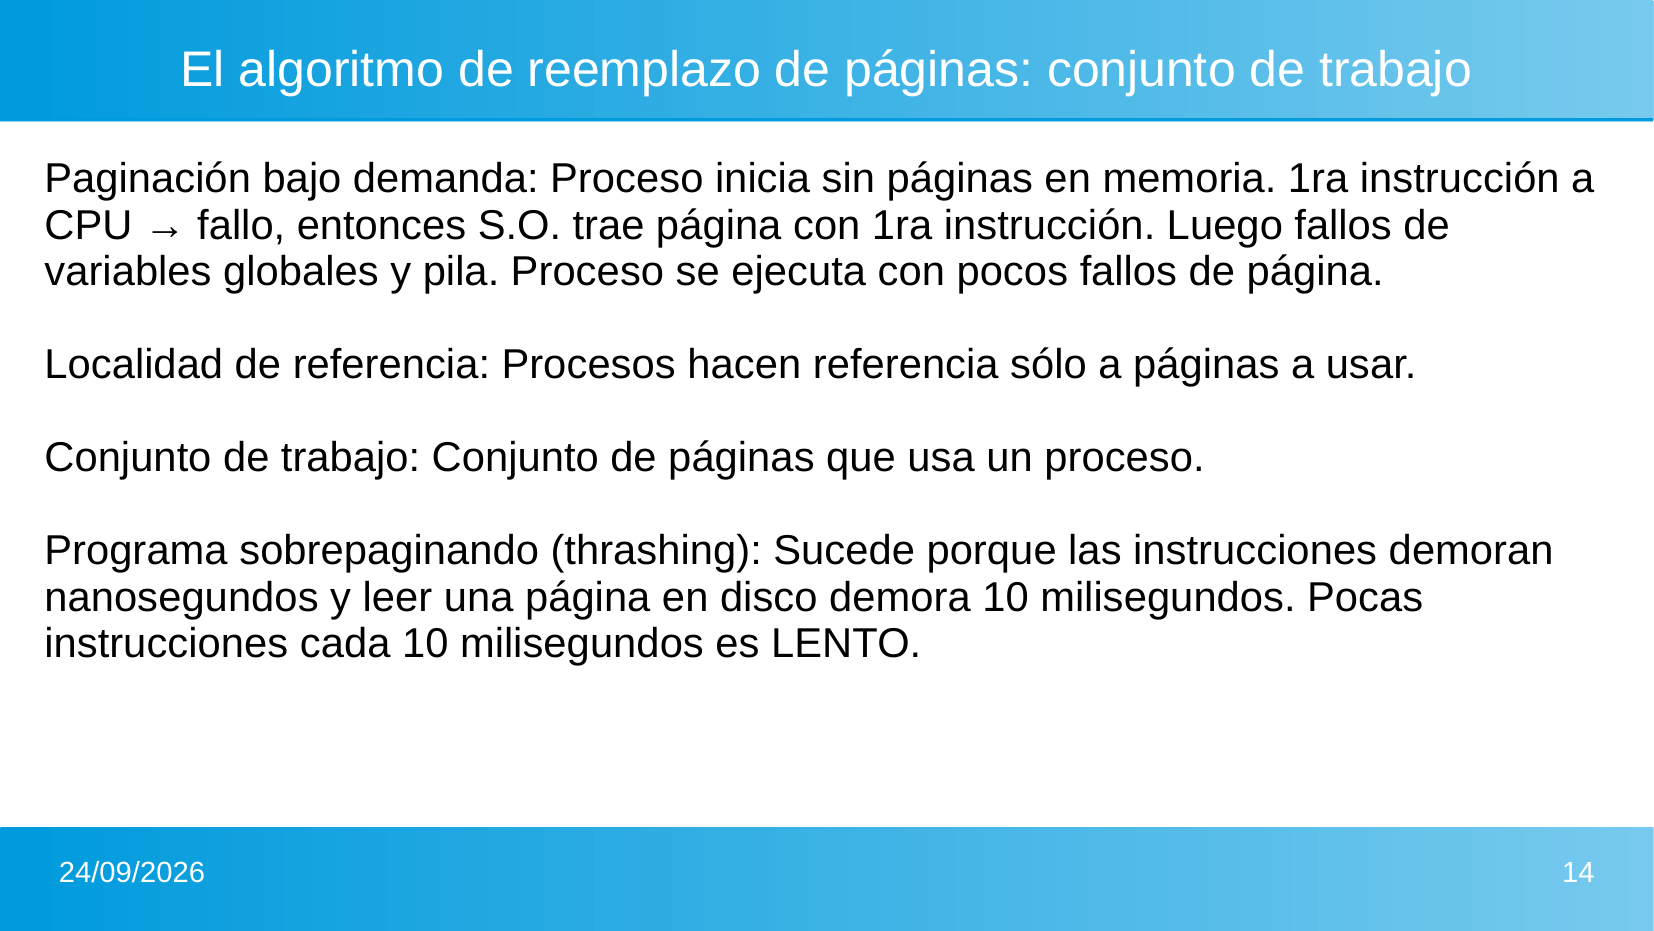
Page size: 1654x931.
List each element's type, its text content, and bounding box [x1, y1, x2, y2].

title El algoritmo de reemplazo de páginas: conjunto de trabajo [59, 29, 1595, 108]
text_box Paginación bajo demanda: Proceso inicia sin páginas en memoria. 1ra instrucción a CPU → fallo, entonces S.O. trae página con 1ra instrucción. Luego fallos de variables globales y pila. Proceso se ejecuta con pocos fallos de página. Localidad de referencia: Procesos hacen referencia sólo a páginas a usar. Conjunto de trabajo: Conjunto de páginas que usa un proceso. Programa sobrepaginando (thrashing): Sucede porque las instrucciones demoran nanosegundos y leer una página en disco demora 10 milisegundos. Pocas instrucciones cada 10 milisegundos es LENTO. [29, 147, 1625, 674]
